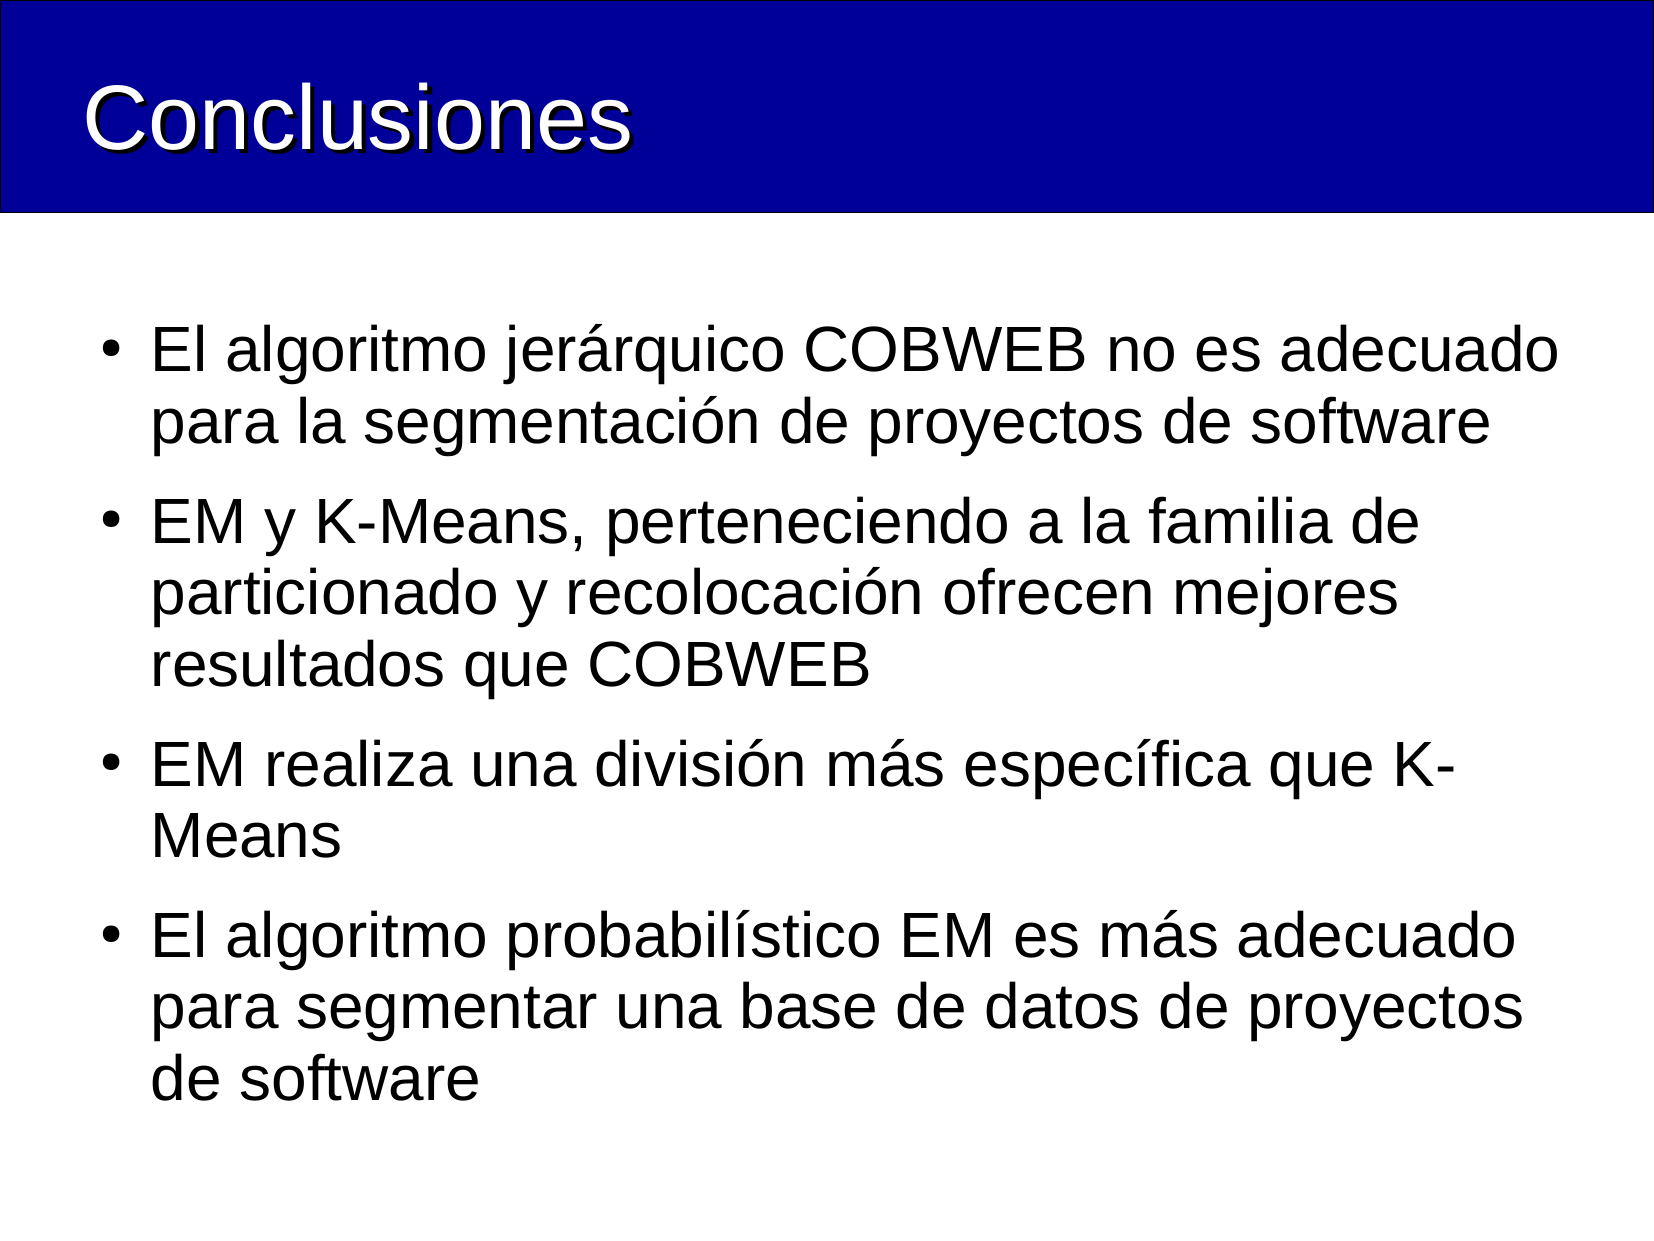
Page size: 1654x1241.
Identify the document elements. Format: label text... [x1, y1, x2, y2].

title Conclusiones [82, 15, 1607, 221]
list El algoritmo jerárquico COBWEB no es adecuado para la segmentación de proyectos de software EM y K-Means, perteneciendo a la familia de particionado y recolocación ofrecen mejores resultados que COBWEB EM realiza una división más específica que K-Means El algoritmo probabilístico EM es más adecuado para segmentar una base de datos de proyectos de software [82, 313, 1571, 1158]
text_box [0, 0, 1654, 213]
